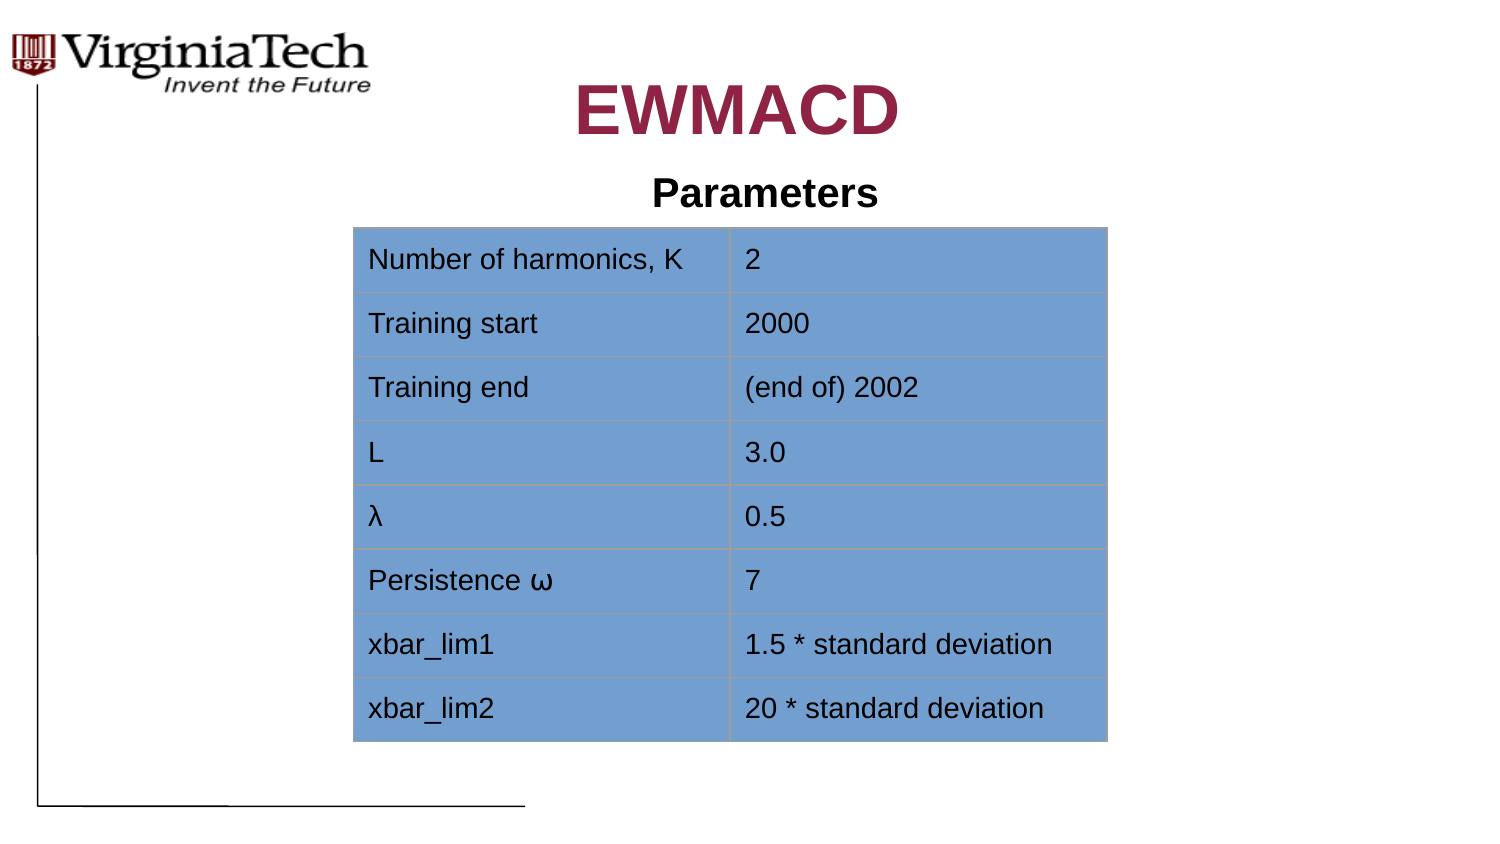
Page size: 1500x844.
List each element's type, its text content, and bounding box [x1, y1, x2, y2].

table_cell xbar_lim1 [354, 614, 729, 677]
text_box Parameters [529, 150, 1002, 232]
table_cell (end of) 2002 [731, 357, 1106, 420]
table_header 2 [731, 229, 1106, 292]
picture [12, 32, 372, 94]
table_cell xbar_lim2 [354, 678, 729, 741]
table_cell L [354, 421, 729, 484]
title EWMACD [90, 56, 1385, 149]
table_cell 20 * standard deviation [731, 678, 1106, 741]
table_cell 1.5 * standard deviation [731, 614, 1106, 677]
table_cell Persistence ⍵ [354, 550, 729, 613]
table_cell 2000 [731, 293, 1106, 356]
table_cell Training end [354, 357, 729, 420]
table_cell 0.5 [731, 486, 1106, 548]
table_cell Training start [354, 293, 729, 356]
table_cell 7 [731, 550, 1106, 613]
table_cell λ [354, 486, 729, 548]
table_header Number of harmonics, K [354, 229, 729, 292]
table_cell 3.0 [731, 421, 1106, 484]
